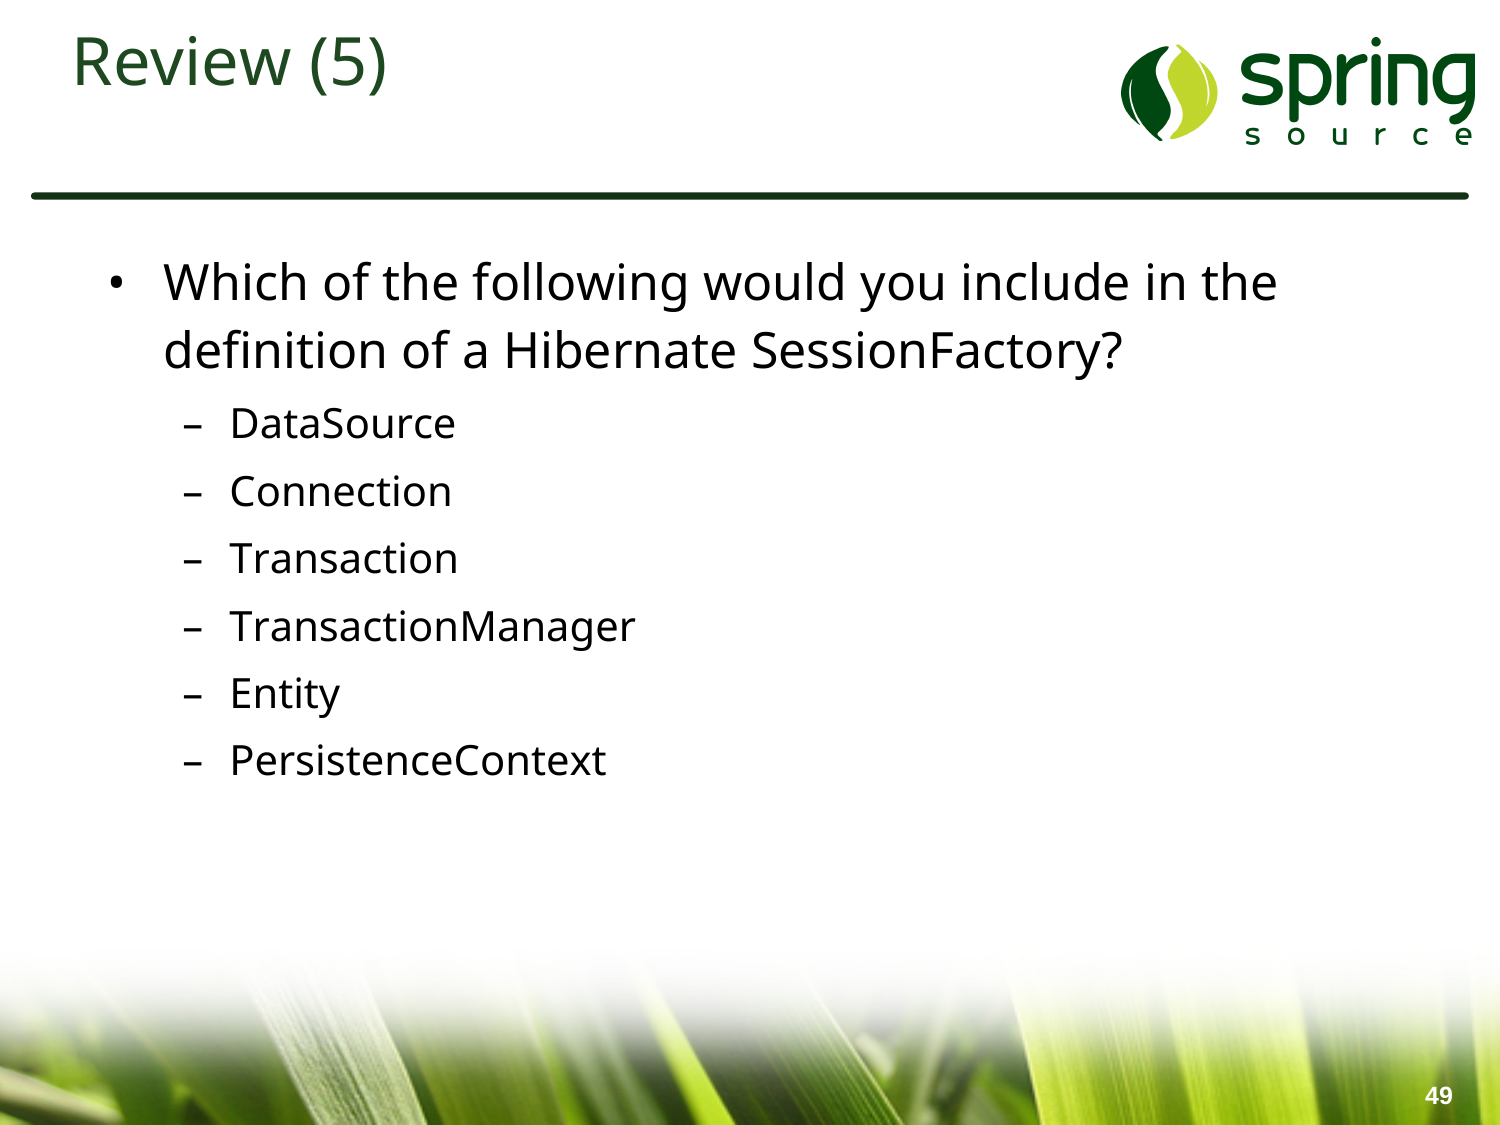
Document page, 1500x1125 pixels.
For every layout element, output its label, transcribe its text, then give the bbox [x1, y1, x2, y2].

picture [0, 944, 1500, 1125]
picture [1121, 37, 1475, 145]
list Which of the following would you include in the definition of a Hibernate SessionFactory? DataSource Connection Transaction TransactionManager Entity PersistenceContext [92, 239, 1377, 744]
title Review (5) [56, 7, 1089, 198]
